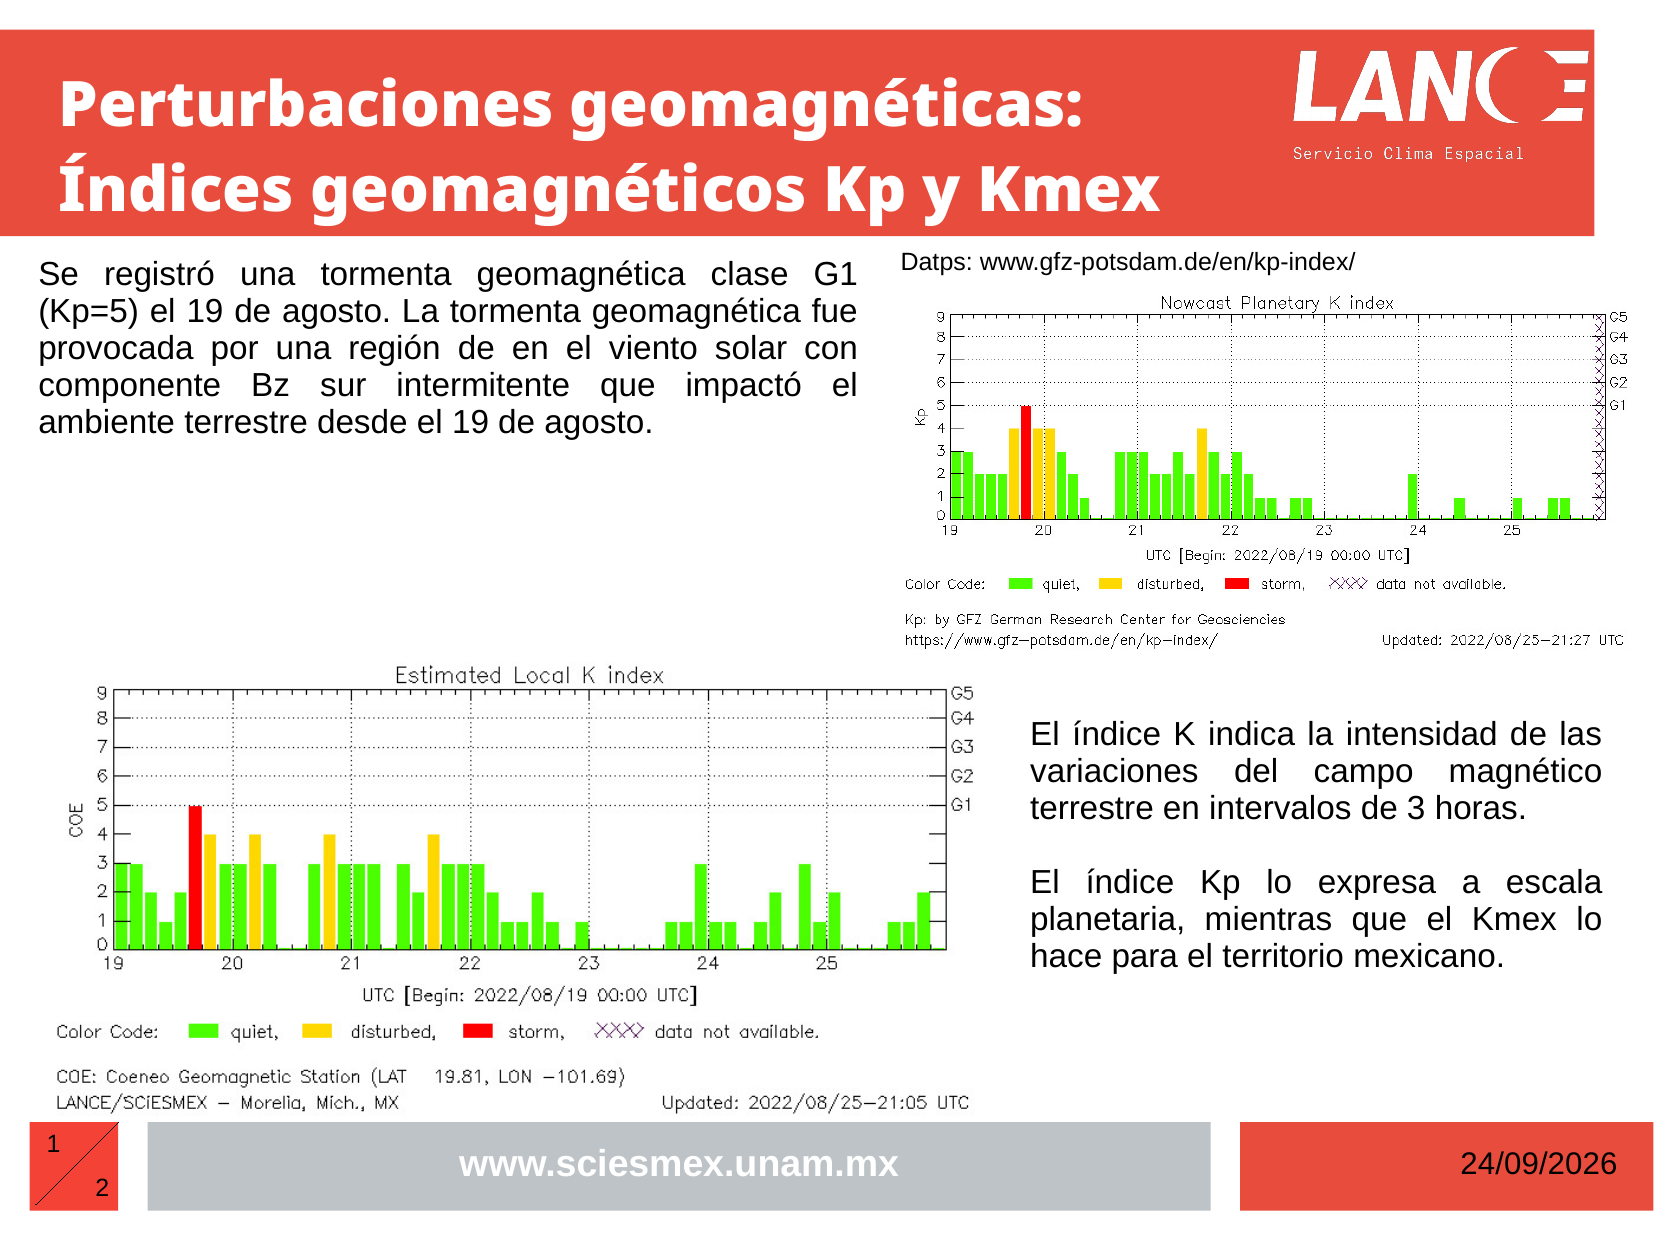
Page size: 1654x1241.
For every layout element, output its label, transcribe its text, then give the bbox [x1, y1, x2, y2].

text_box El índice K indica la intensidad de las variaciones del campo magnético terrestre en intervalos de 3 horas. El índice Kp lo expresa a escala planetaria, mientras que el Kmex lo hace para el territorio mexicano. [1015, 707, 1619, 1052]
title Perturbaciones geomagnéticas: Índices geomagnéticos Kp y Kmex [59, 59, 1312, 207]
text_box 2 [35, 1151, 125, 1209]
text_box Datps: www.gfz-potsdam.de/en/kp-index/ [885, 240, 1654, 284]
picture [1293, 47, 1589, 162]
text_box 25/08/2022 [1424, 1122, 1654, 1205]
picture [47, 277, 1642, 1116]
text_box Se registró una tormenta geomagnética clase G1 (Kp=5) el 19 de agosto. La tormenta geomagnética fue provocada por una región de en el viento solar con componente Bz sur intermitente que impactó el ambiente terrestre desde el 19 de agosto. [23, 248, 875, 650]
text_box <número> [31, 1122, 176, 1170]
text_box www.sciesmex.unam.mx [153, 1122, 1205, 1205]
